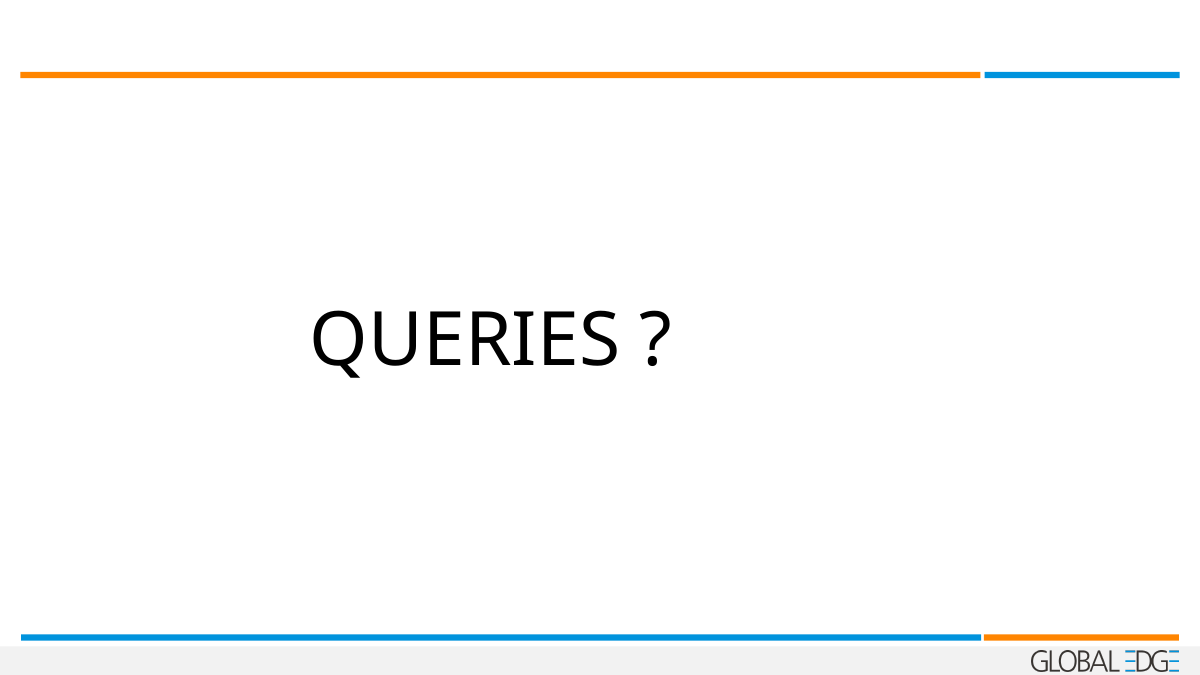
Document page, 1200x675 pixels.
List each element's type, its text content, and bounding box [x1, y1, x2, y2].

text_box QUERIES ? [295, 277, 875, 390]
picture [1031, 650, 1179, 672]
